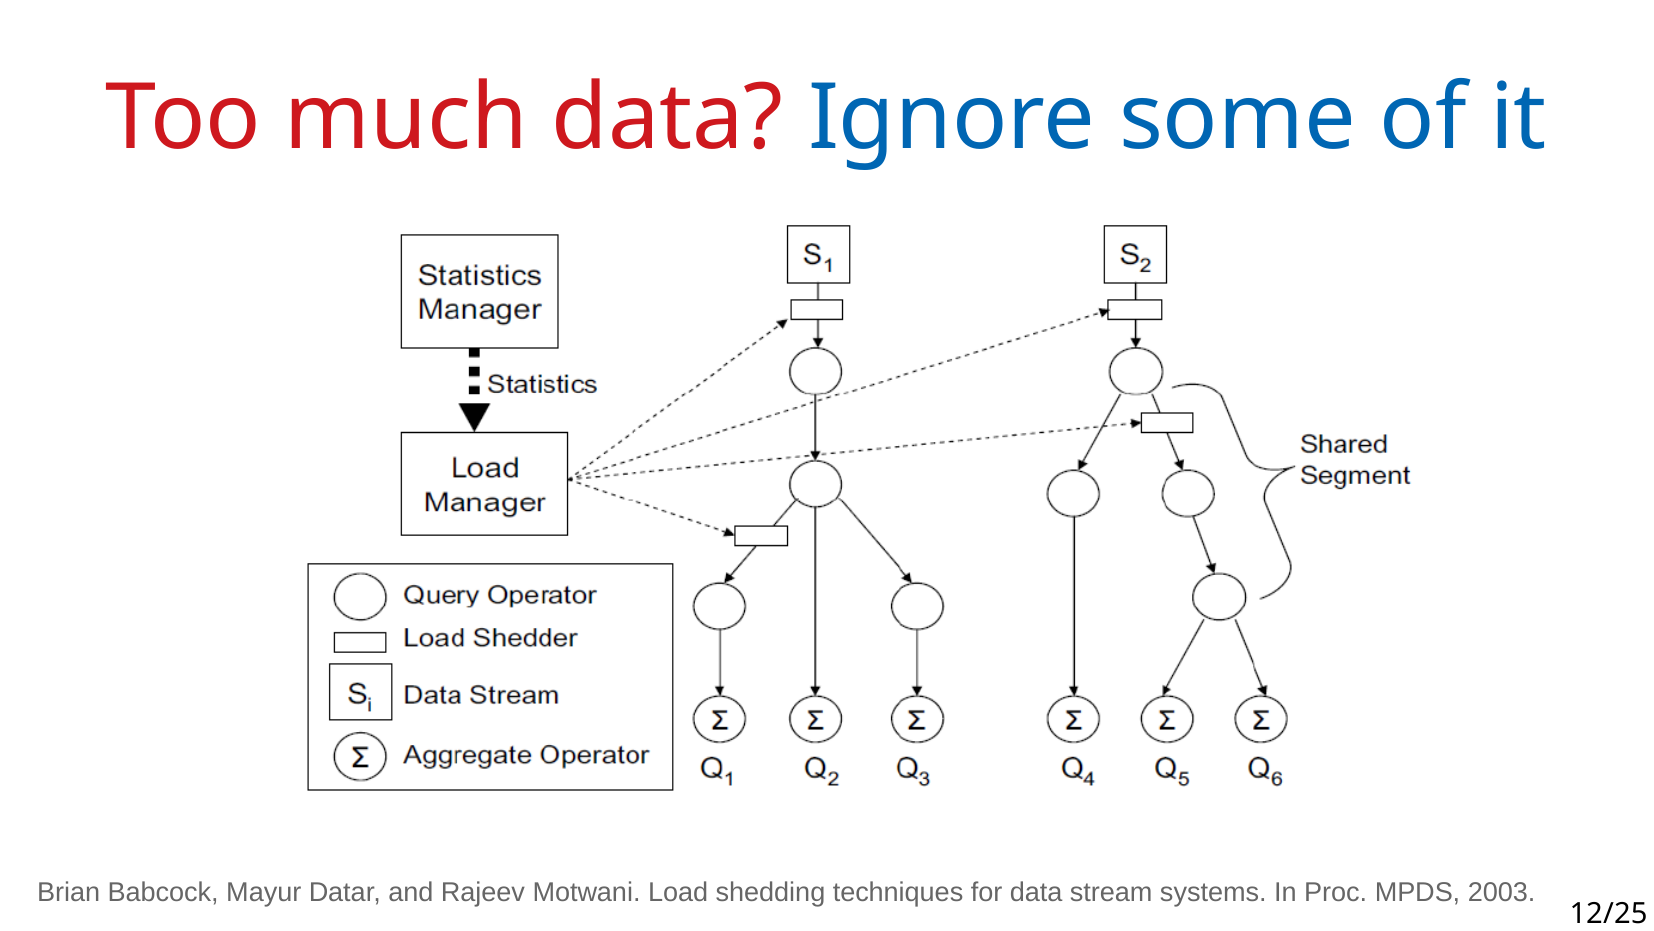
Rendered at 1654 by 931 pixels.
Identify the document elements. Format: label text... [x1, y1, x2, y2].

picture [255, 185, 1441, 823]
text_box Brian Babcock, Mayur Datar, and Rajeev Motwani. Load shedding techniques for data stream systems. In Proc. MPDS, 2003. [22, 870, 1632, 916]
title Too much data? Ignore some of it [82, 1, 1571, 226]
